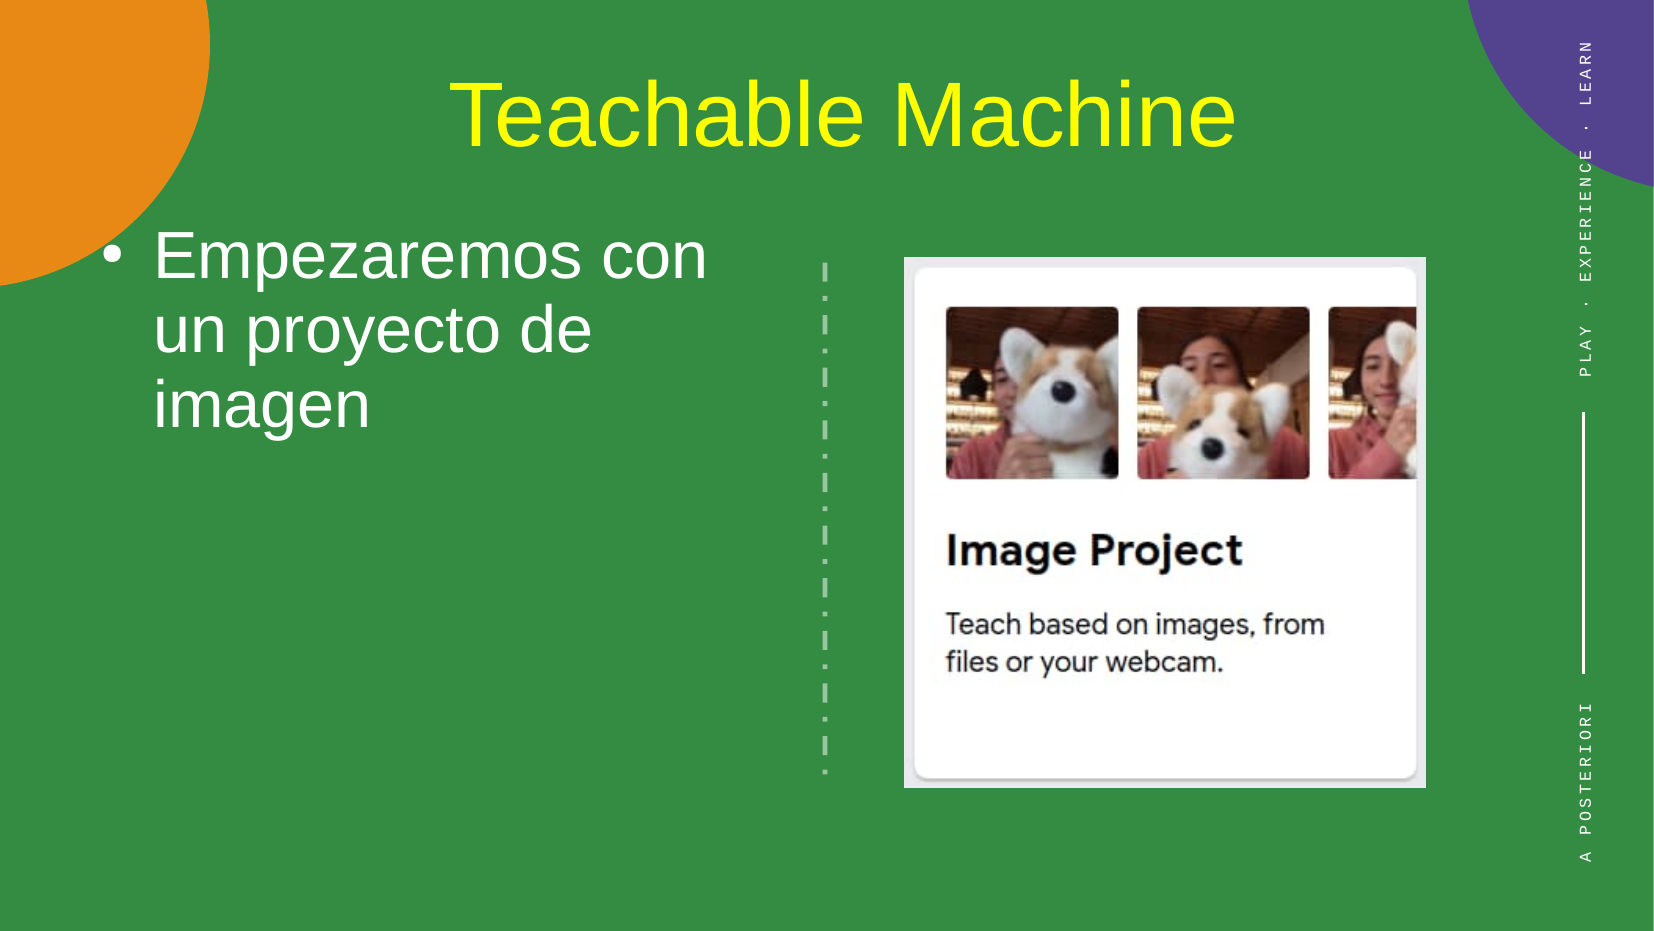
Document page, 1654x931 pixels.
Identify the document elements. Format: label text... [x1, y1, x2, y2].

title Teachable Machine [187, 37, 1501, 193]
picture [904, 257, 1426, 788]
list Empezaremos con un proyecto de imagen [82, 217, 788, 758]
